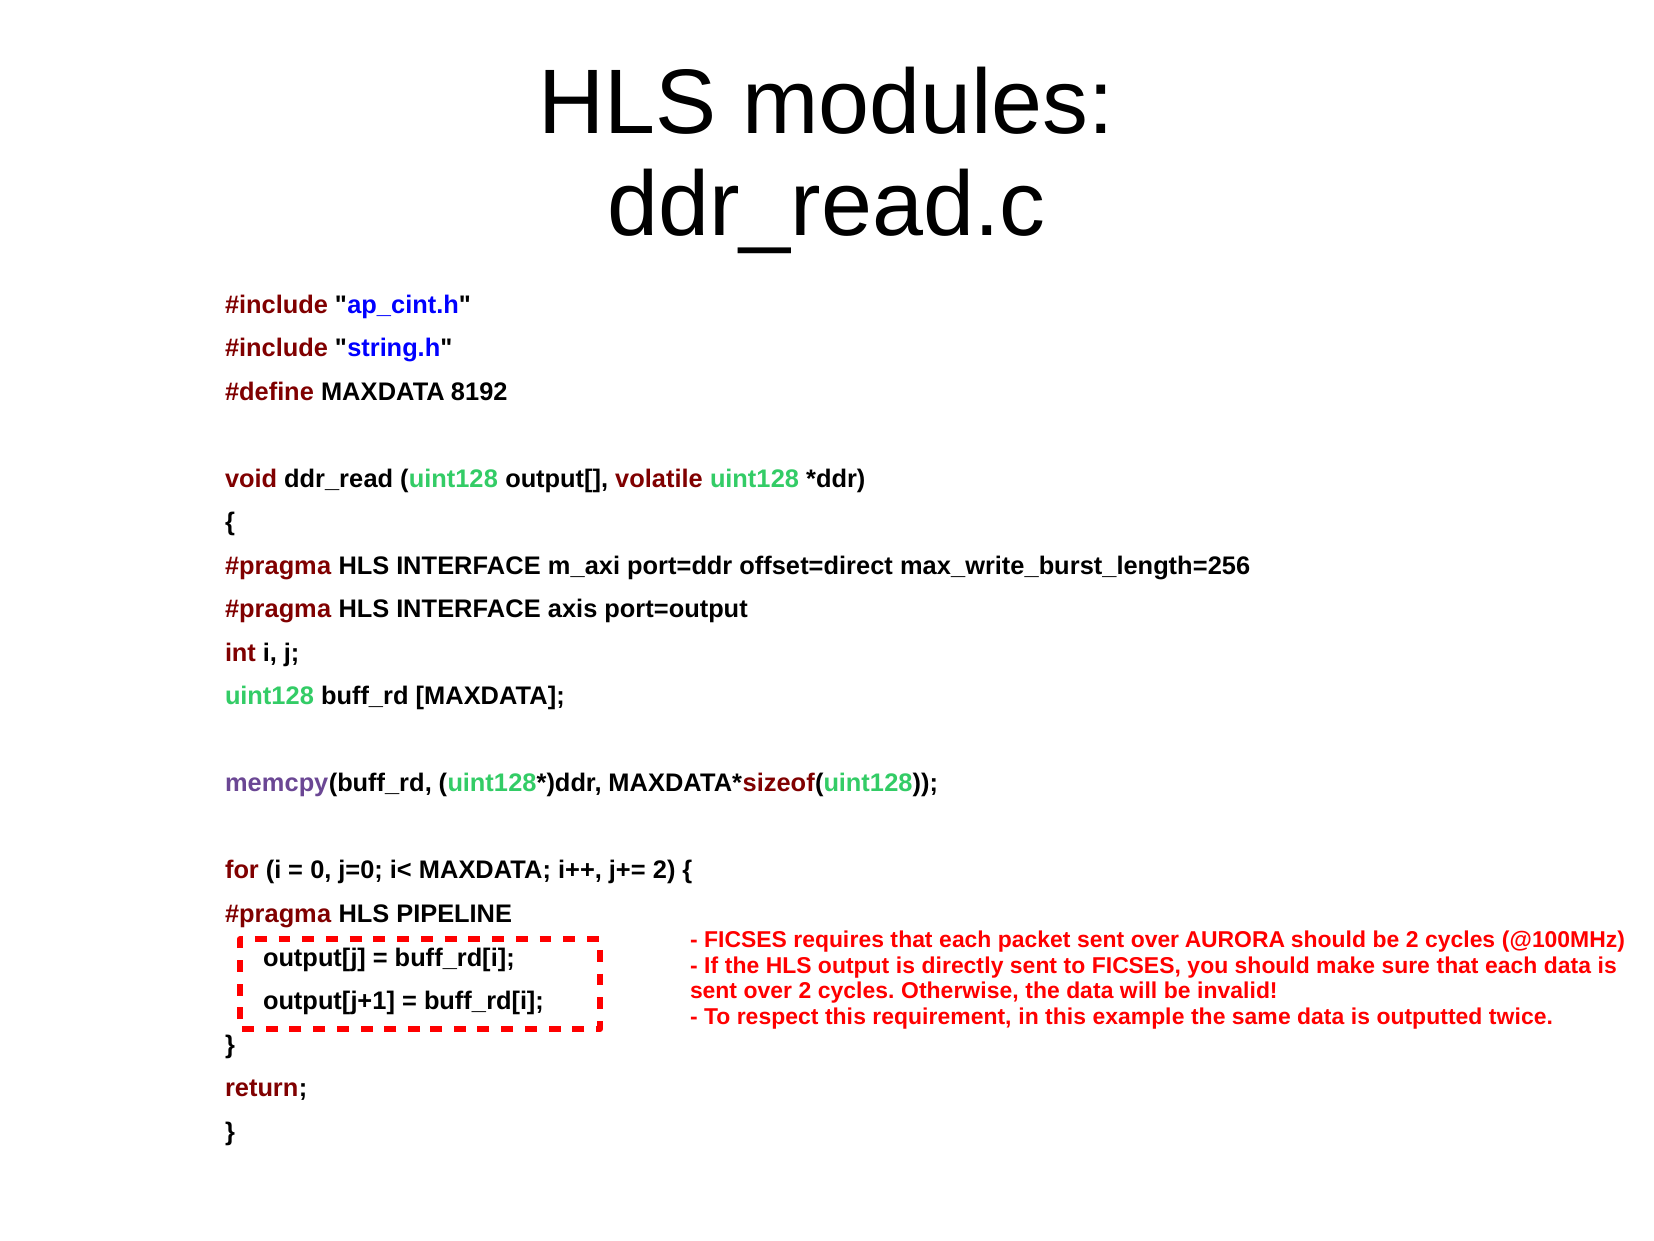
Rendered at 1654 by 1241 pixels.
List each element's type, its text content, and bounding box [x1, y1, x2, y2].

text_box - FICSES requires that each packet sent over AURORA should be 2 cycles (@100MHz) - If the HLS output is directly sent to FICSES, you should make sure that each data is sent over 2 cycles. Otherwise, the data will be invalid! - To respect this requirement, in this example the same data is outputted twice. [690, 927, 1636, 1096]
list #include "ap_cint.h" #include "string.h" #define MAXDATA 8192 void ddr_read (uint128 output[], volatile uint128 *ddr) { #pragma HLS INTERFACE m_axi port=ddr offset=direct max_write_burst_length=256 #pragma HLS INTERFACE axis port=output int i, j; uint128 buff_rd [MAXDATA]; memcpy(buff_rd, (uint128*)ddr, MAXDATA*sizeof(uint128)); for (i = 0, j=0; i< MAXDATA; i++, j+= 2) { #pragma HLS PIPELINE output[j] = buff_rd[i]; output[j+1] = buff_rd[i]; } return; } [225, 290, 1591, 1156]
title HLS modules: ddr_read.c [82, 49, 1571, 257]
